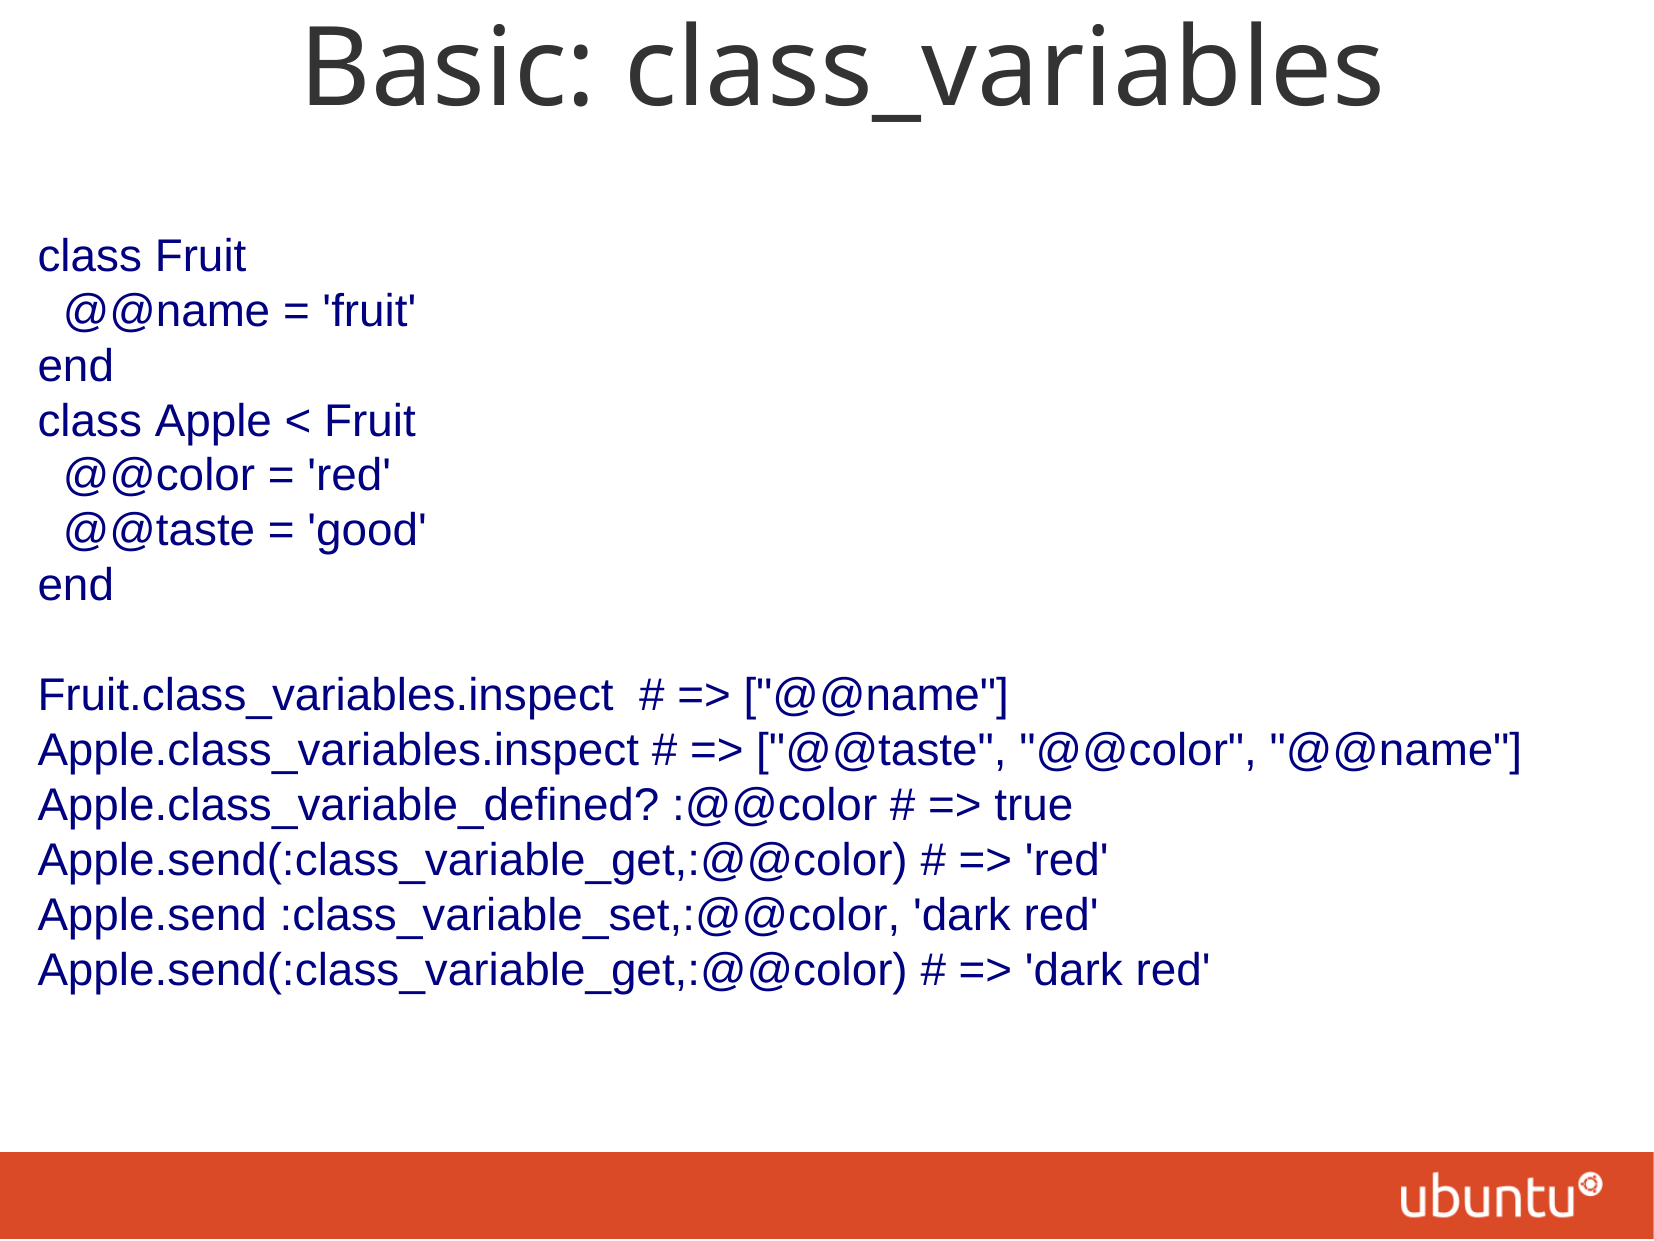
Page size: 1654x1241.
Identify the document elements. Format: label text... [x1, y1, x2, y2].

picture [0, 1152, 1654, 1239]
subtitle class Fruit @@name = 'fruit' end class Apple < Fruit @@color = 'red' @@taste = 'good' end Fruit.class_variables.inspect # => ["@@name"] Apple.class_variables.inspect # => ["@@taste", "@@color", "@@name"] Apple.class_variable_defined? :@@color # => true Apple.send(:class_variable_get,:@@color) # => 'red' Apple.send :class_variable_set,:@@color, 'dark red' Apple.send(:class_variable_get,:@@color) # => 'dark red' [37, 150, 1613, 1126]
title Basic: class_variables [73, 0, 1613, 141]
